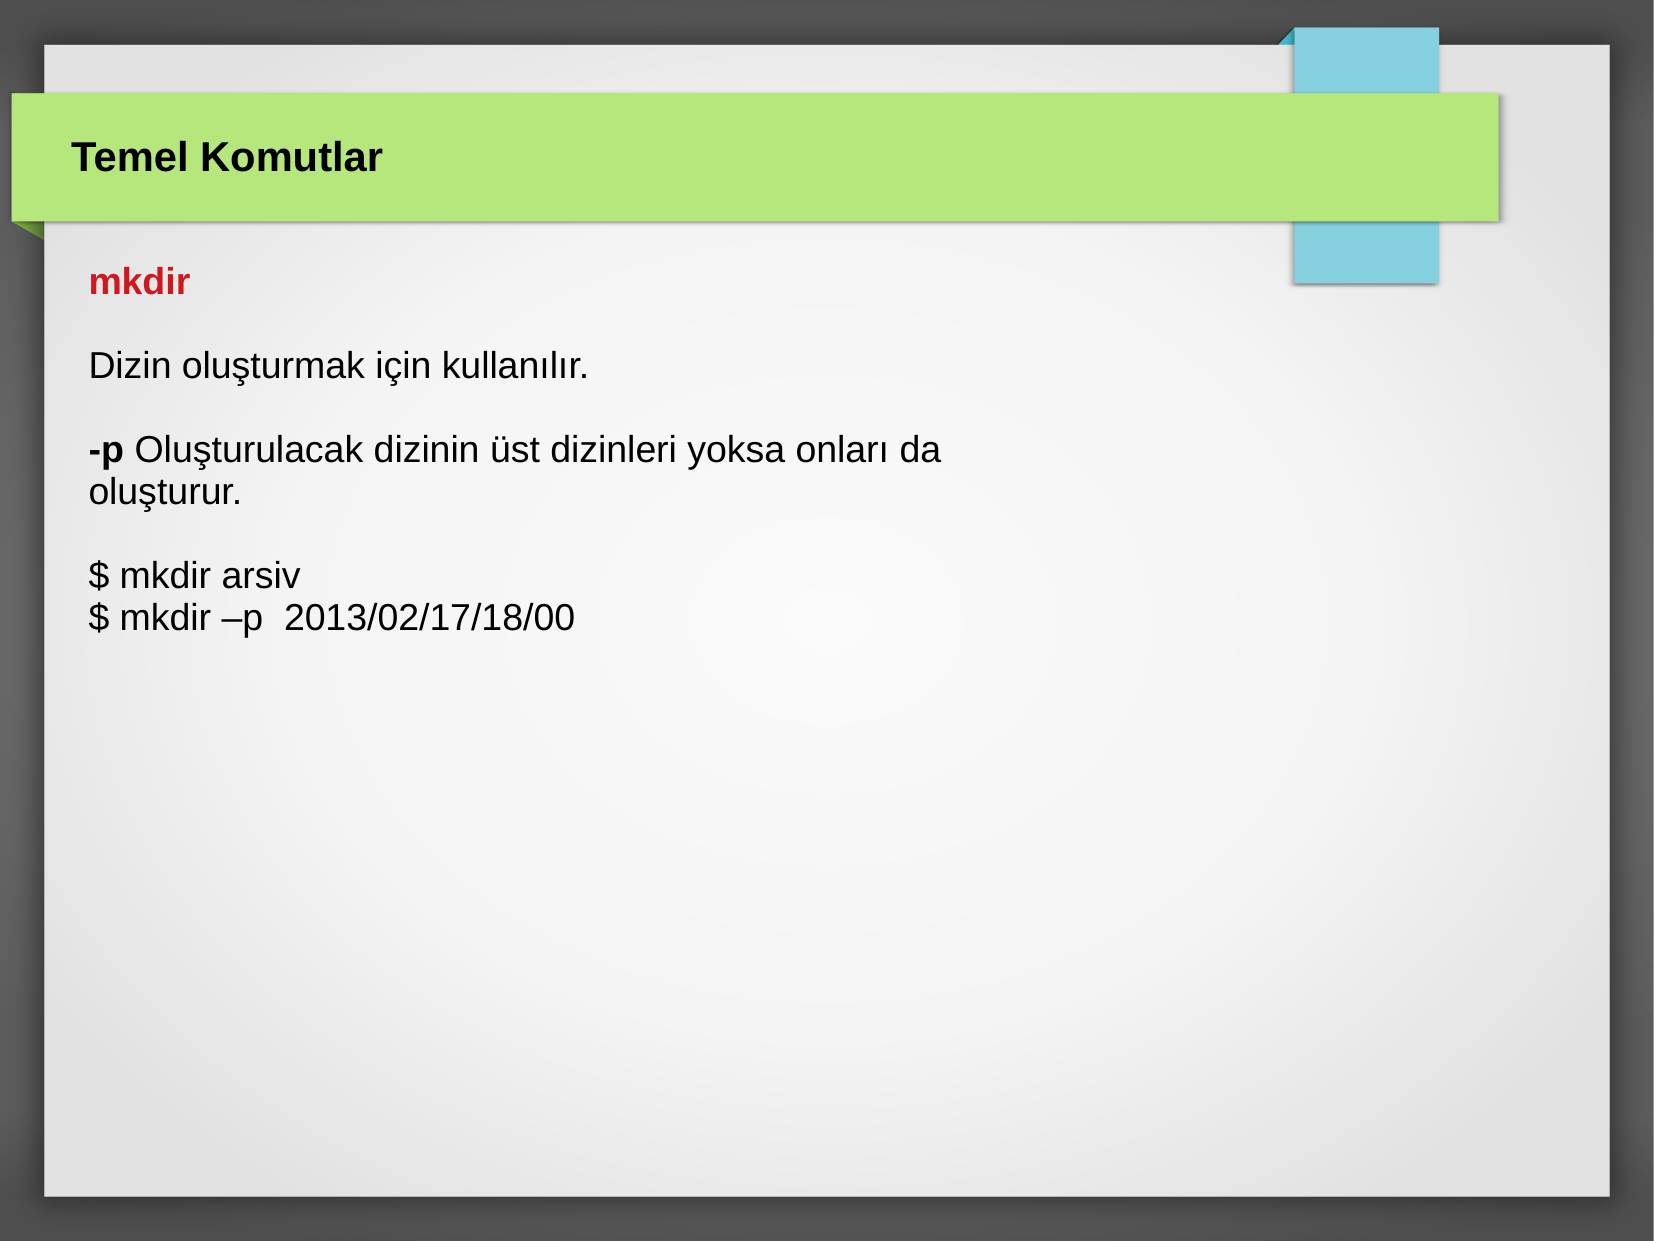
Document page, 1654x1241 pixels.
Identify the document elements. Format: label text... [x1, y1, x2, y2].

picture [0, 0, 1654, 1241]
text_box Temel Komutlar [56, 126, 426, 207]
text_box mkdir Dizin oluşturmak için kullanılır. -p Oluşturulacak dizinin üst dizinleri yoksa onları da oluşturur. $ mkdir arsiv $ mkdir –p 2013/02/17/18/00 [73, 252, 1075, 646]
